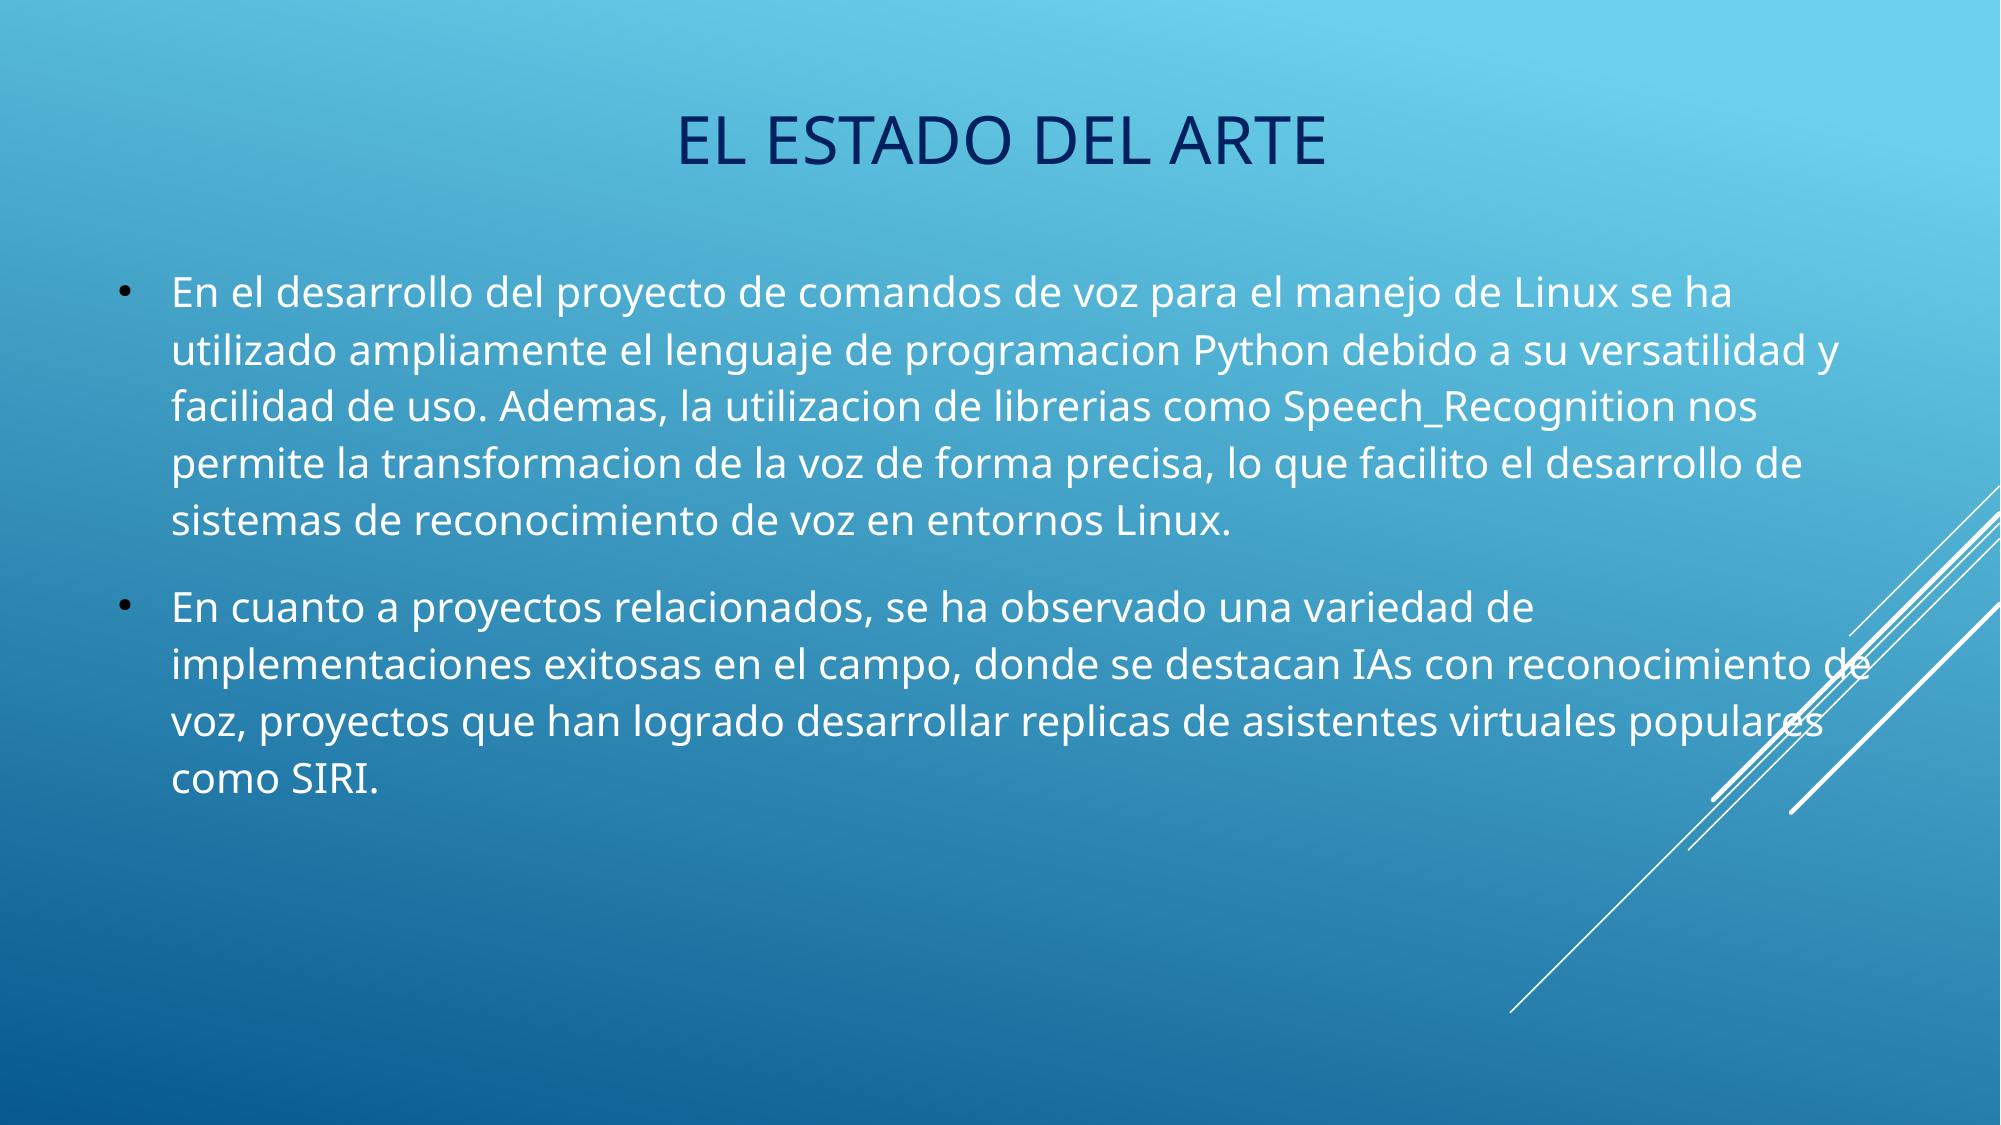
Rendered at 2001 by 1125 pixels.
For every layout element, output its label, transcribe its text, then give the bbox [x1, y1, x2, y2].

list En el desarrollo del proyecto de comandos de voz para el manejo de Linux se ha utilizado ampliamente el lenguaje de programacion Python debido a su versatilidad y facilidad de uso. Ademas, la utilizacion de librerias como Speech_Recognition nos permite la transformacion de la voz de forma precisa, lo que facilito el desarrollo de sistemas de reconocimiento de voz en entornos Linux. En cuanto a proyectos relacionados, se ha observado una variedad de implementaciones exitosas en el campo, donde se destacan IAs con reconocimiento de voz, proyectos que han logrado desarrollar replicas de asistentes virtuales populares como SIRI. [99, 263, 1900, 916]
title EL ESTADO DEL ARTE [102, 44, 1903, 233]
